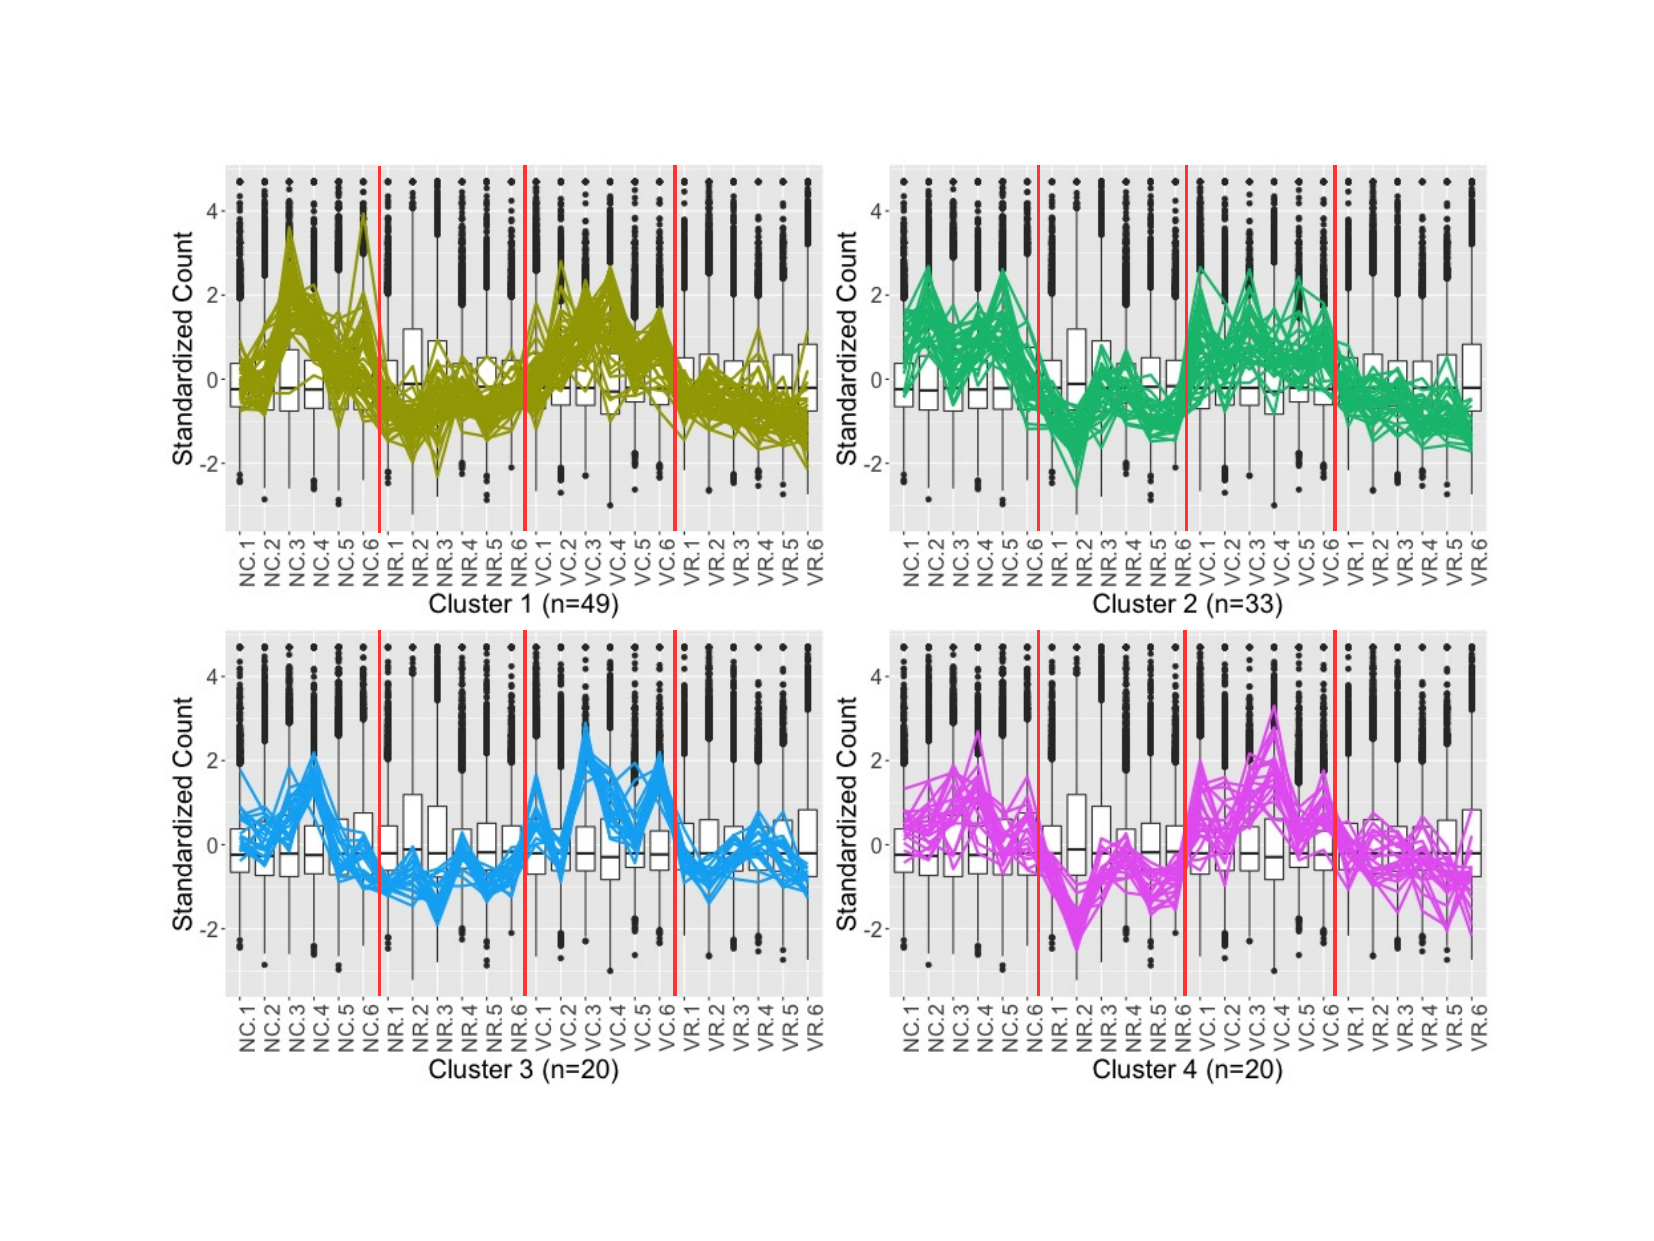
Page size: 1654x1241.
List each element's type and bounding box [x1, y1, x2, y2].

picture [166, 158, 1494, 1089]
